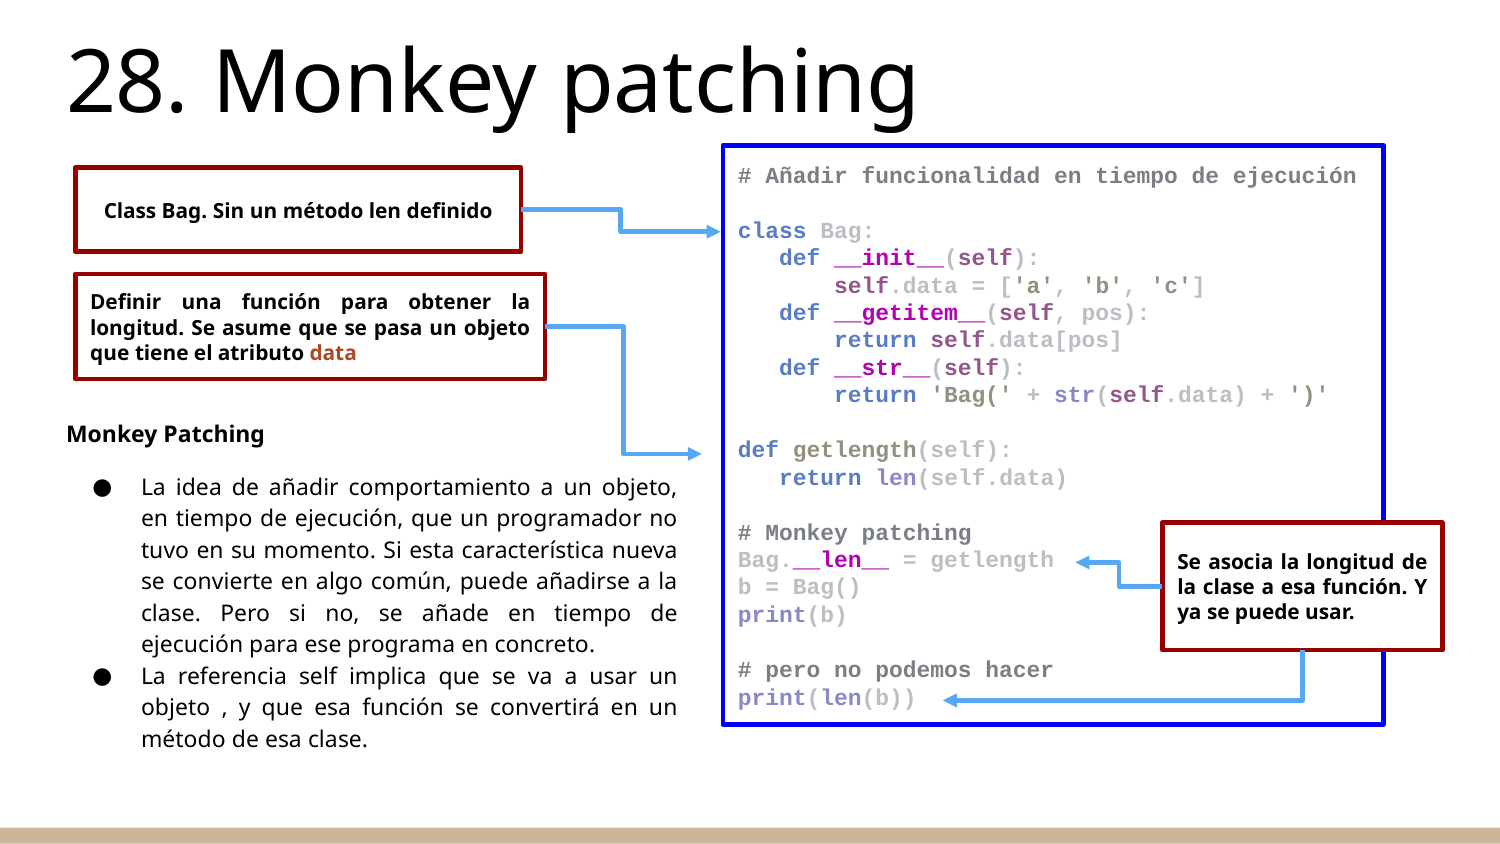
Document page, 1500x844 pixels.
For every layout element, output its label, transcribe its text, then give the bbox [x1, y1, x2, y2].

text_box # Añadir funcionalidad en tiempo de ejecución class Bag: def __init__(self): self.data = ['a', 'b', 'c'] def __getitem__(self, pos): return self.data[pos] def __str__(self): return 'Bag(' + str(self.data) + ')' def getlength(self): return len(self.data) # Monkey patching Bag.__len__ = getlength b = Bag() print(b) # pero no podemos hacer print(len(b)) [722, 145, 1384, 725]
text_box Monkey Patching La idea de añadir comportamiento a un objeto, en tiempo de ejecución, que un programador no tuvo en su momento. Si esta característica nueva se convierte en algo común, puede añadirse a la clase. Pero si no, se añade en tiempo de ejecución para ese programa en concreto. La referencia self implica que se va a usar un objeto , y que esa función se convertirá en un método de esa clase. [51, 436, 694, 784]
text_box Class Bag. Sin un método len definido [75, 167, 521, 252]
text_box Se asocia la longitud de la clase a esa función. Y ya se puede usar. [1162, 522, 1443, 651]
title 28. Monkey patching [51, 51, 1449, 146]
text_box Definir una función para obtener la longitud. Se asume que se pasa un objeto que tiene el atributo data [75, 274, 546, 380]
